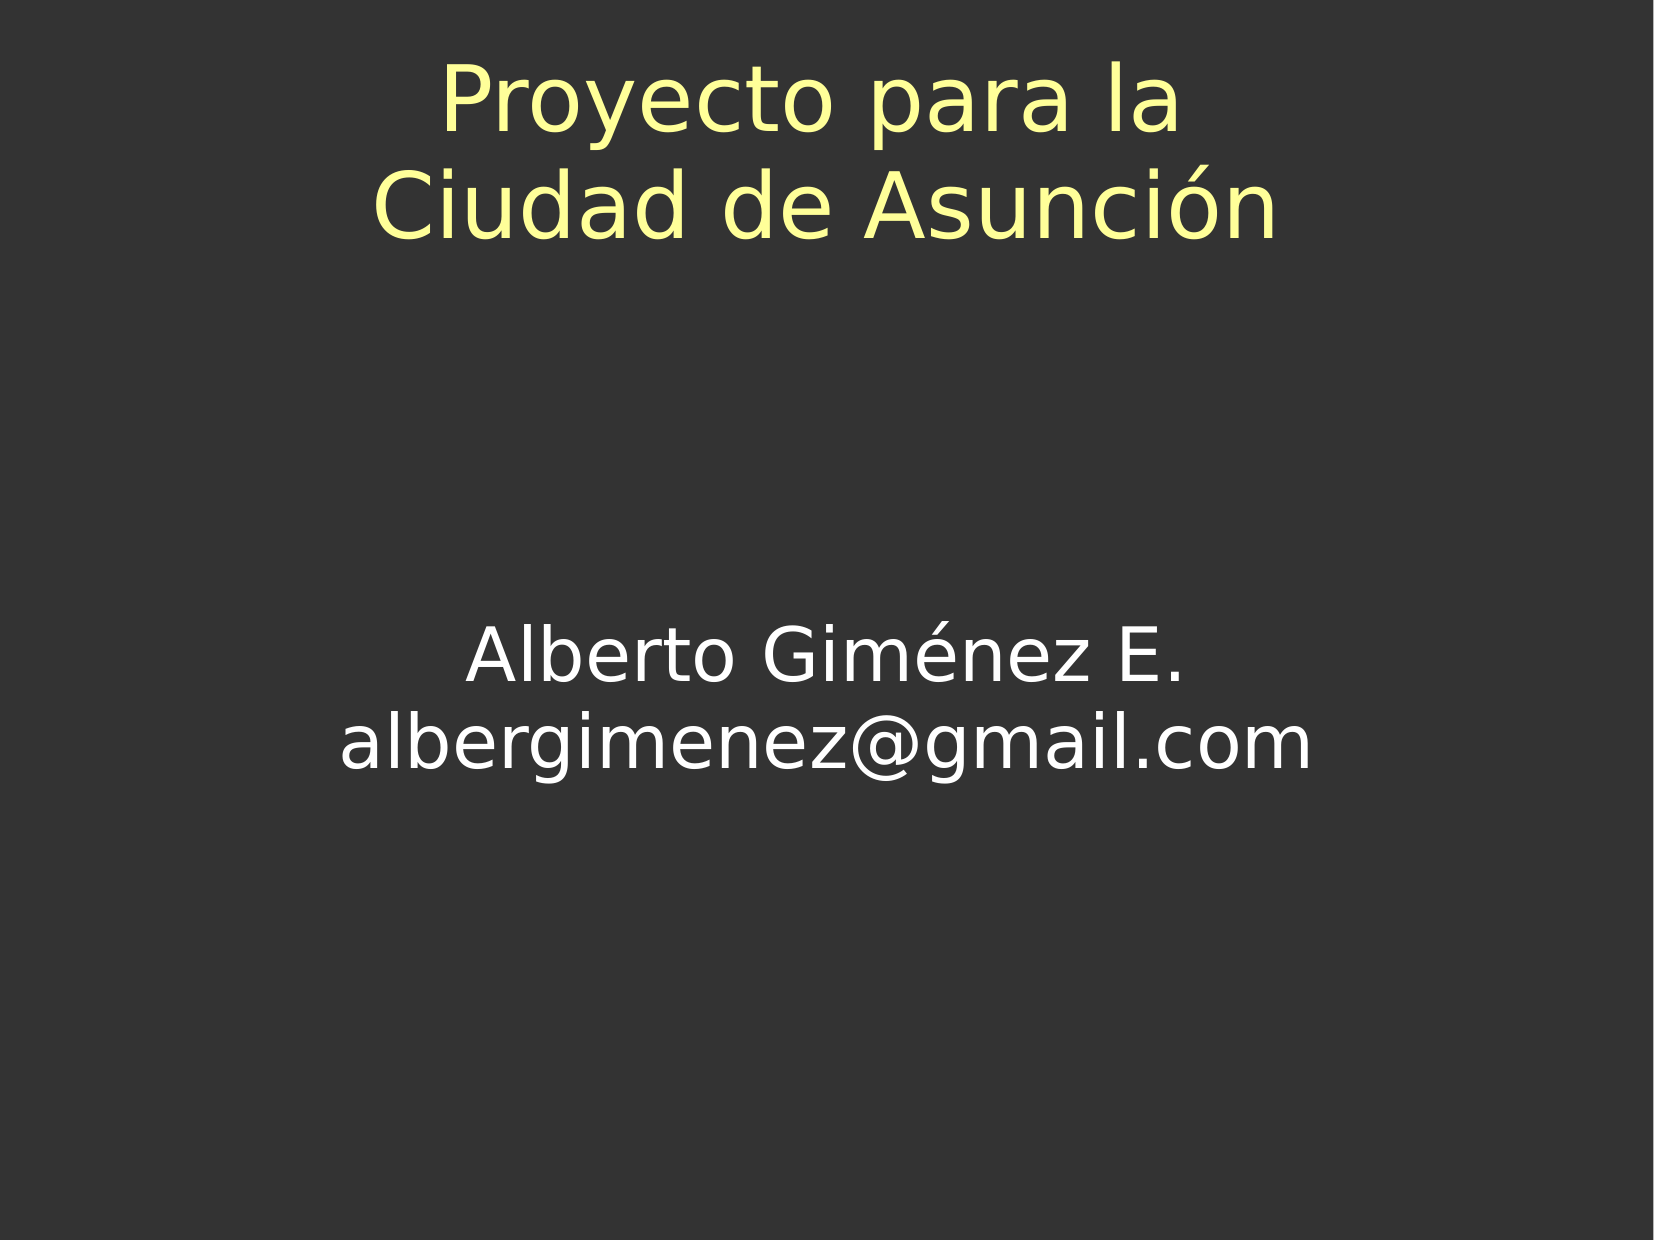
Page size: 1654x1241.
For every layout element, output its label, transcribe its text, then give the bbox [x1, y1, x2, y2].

subtitle Alberto Giménez E. albergimenez@gmail.com [82, 297, 1571, 1102]
title Proyecto para la Ciudad de Asunción [82, 45, 1571, 261]
